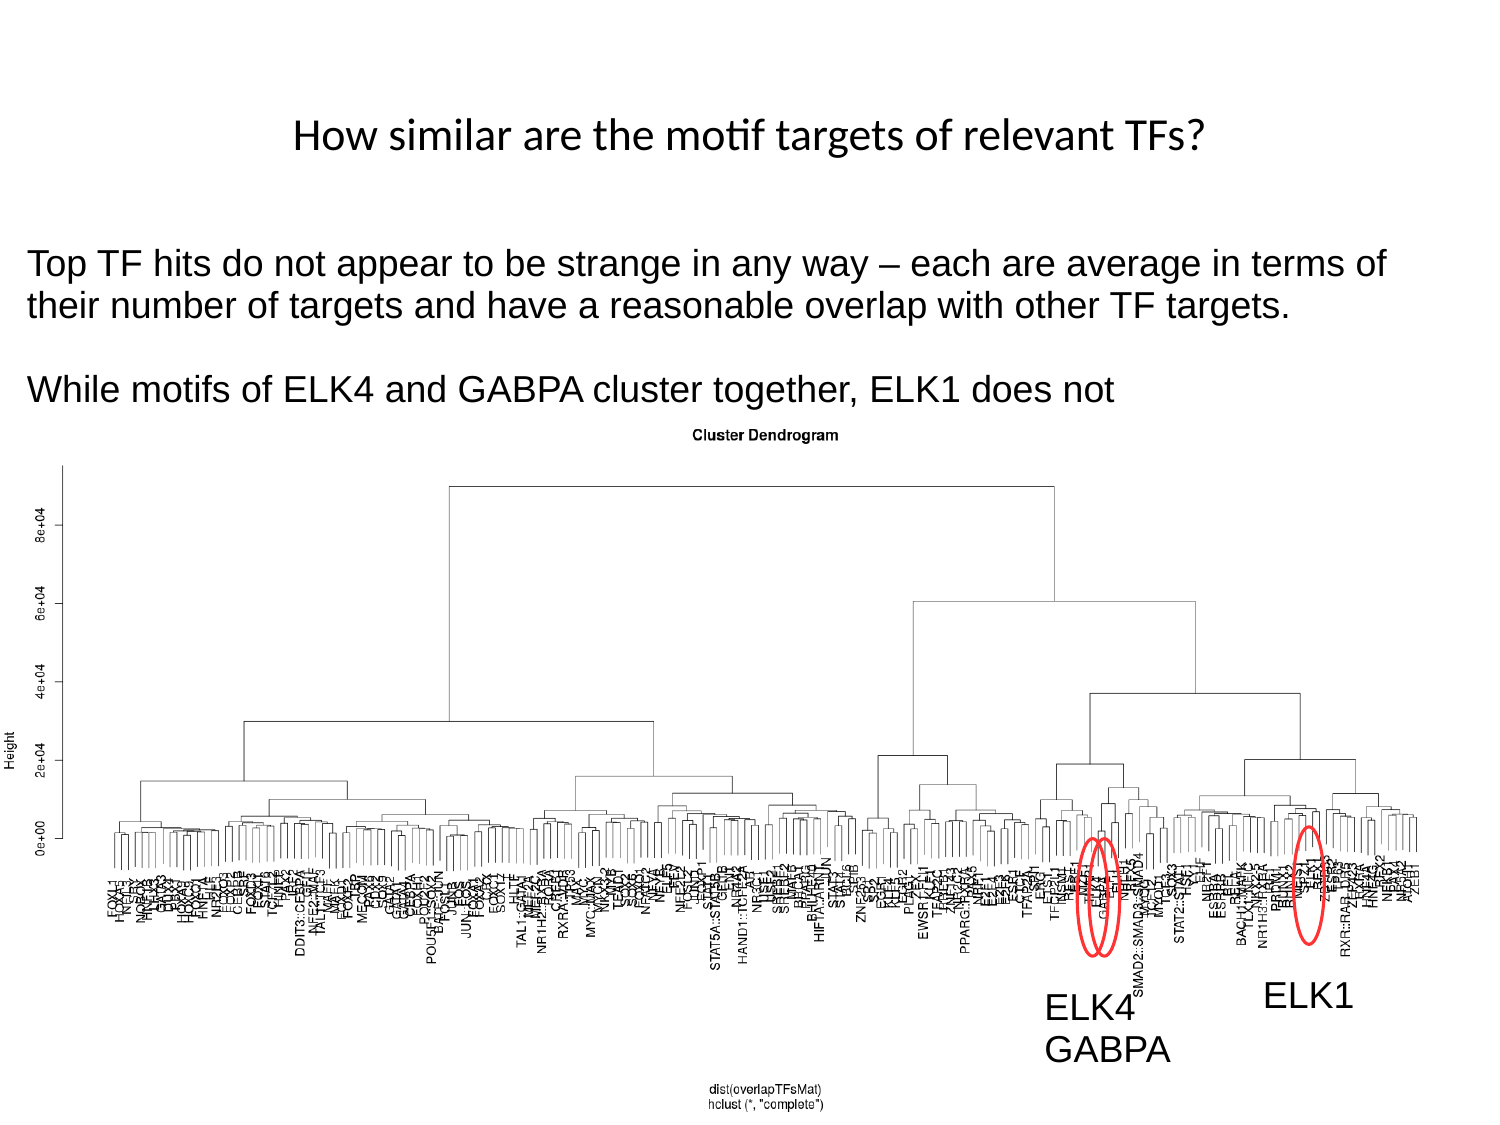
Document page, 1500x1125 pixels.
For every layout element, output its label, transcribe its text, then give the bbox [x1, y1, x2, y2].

text_box ELK1 [1248, 967, 1370, 1024]
picture [0, 403, 1500, 1113]
title How similar are the motif targets of relevant TFs? [75, 45, 1425, 233]
text_box Top TF hits do not appear to be strange in any way – each are average in terms of their number of targets and have a reasonable overlap with other TF targets. While motifs of ELK4 and GABPA cluster together, ELK1 does not [12, 235, 1429, 418]
text_box ELK4 GABPA [1029, 978, 1186, 1078]
